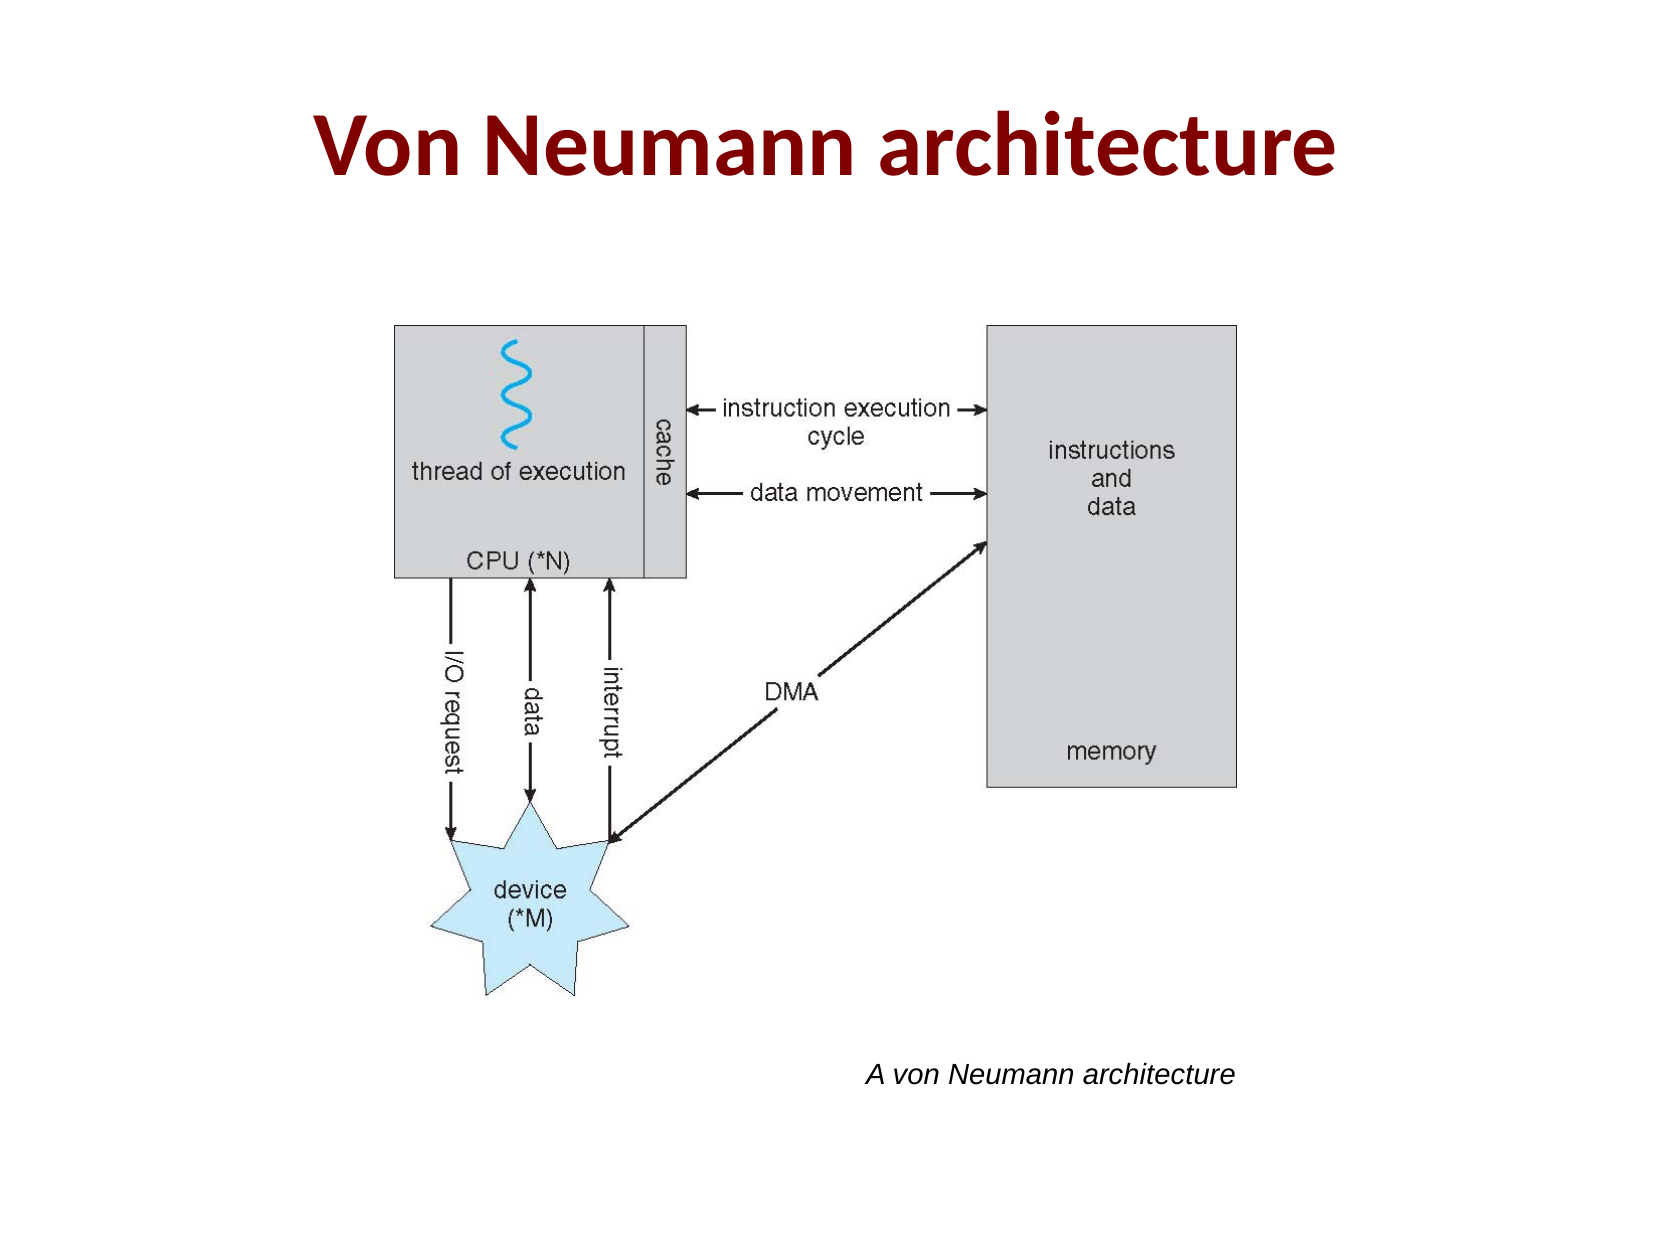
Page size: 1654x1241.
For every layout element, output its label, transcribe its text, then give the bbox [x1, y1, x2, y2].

title Von Neumann architecture [82, 49, 1571, 257]
picture [394, 325, 1237, 996]
text_box A von Neumann architecture [815, 1047, 1288, 1099]
